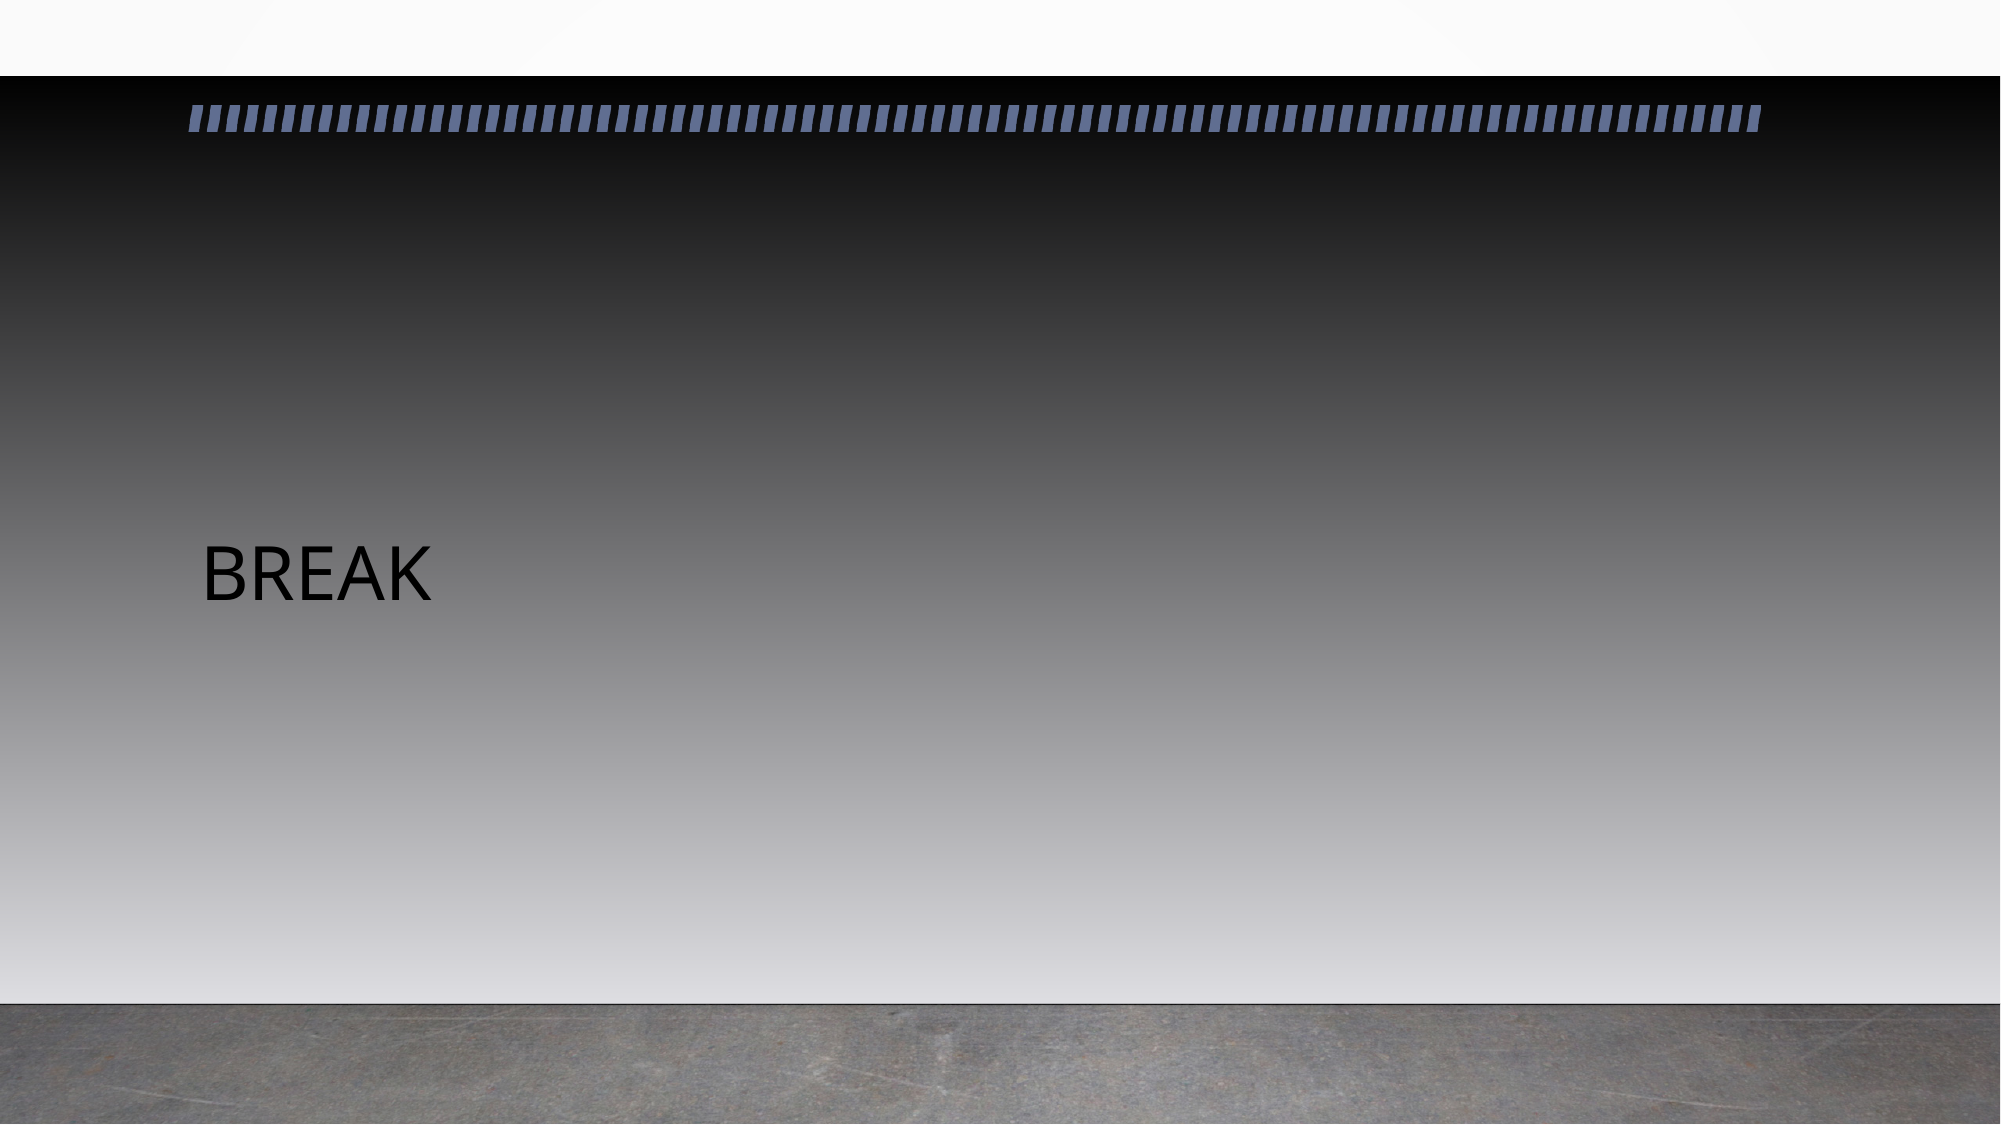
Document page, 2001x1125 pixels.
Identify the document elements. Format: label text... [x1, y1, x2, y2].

title BREAK [185, 288, 1600, 625]
